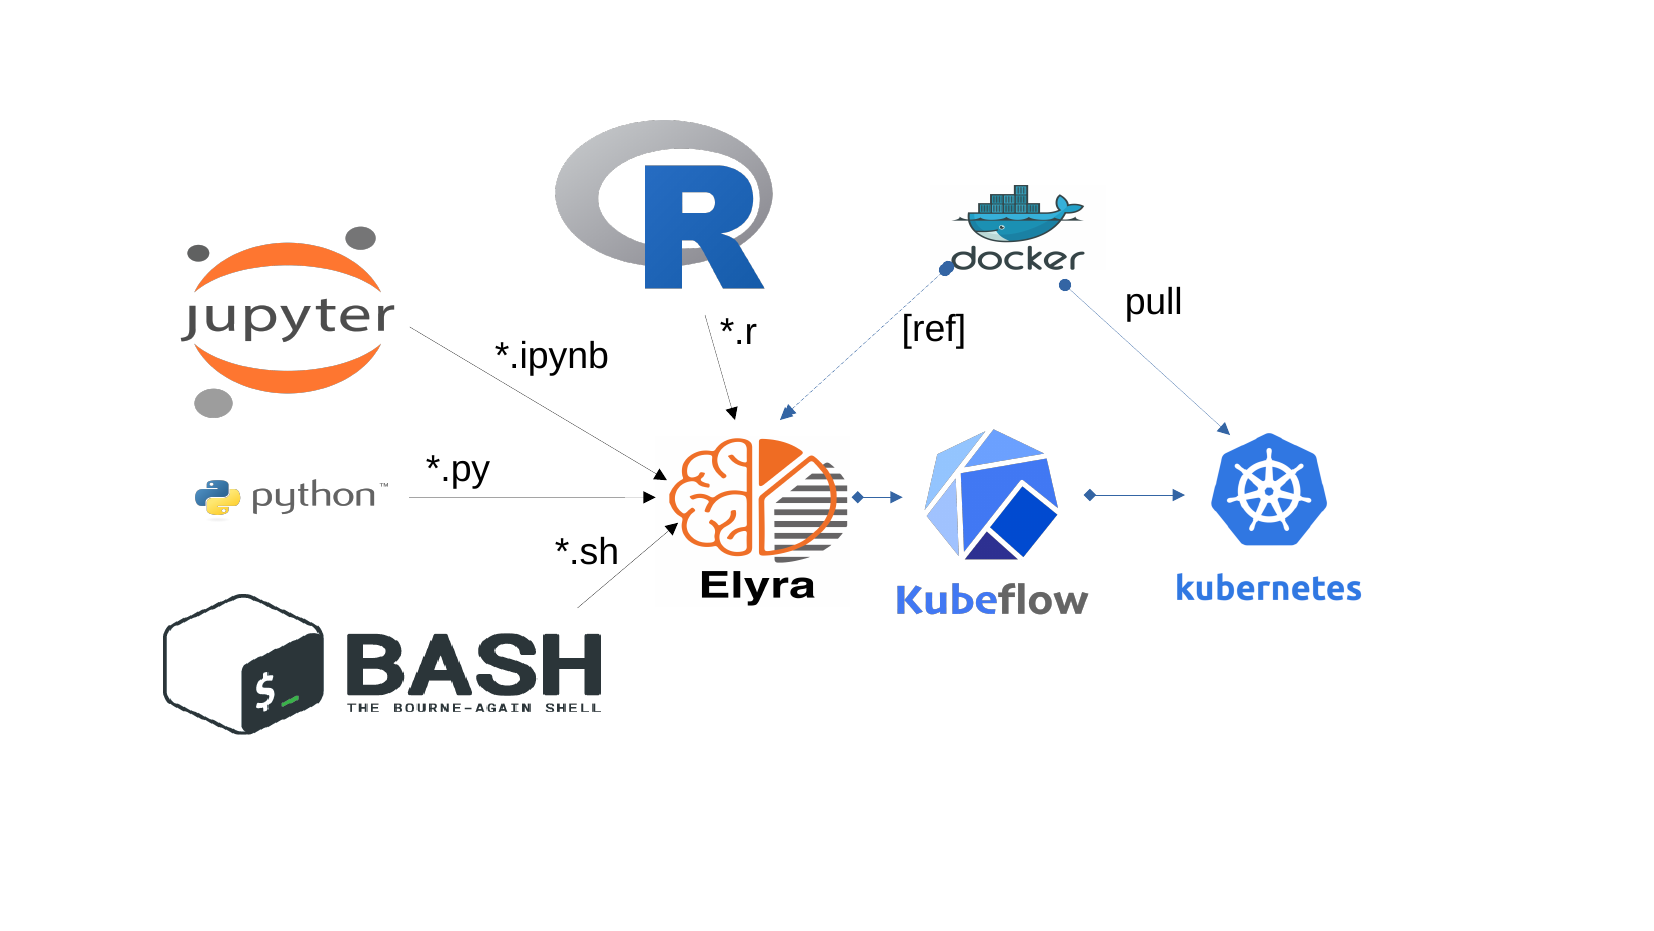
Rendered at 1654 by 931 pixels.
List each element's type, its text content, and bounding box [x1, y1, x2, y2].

text_box *.py [411, 440, 506, 498]
text_box pull [1110, 273, 1205, 331]
picture [655, 436, 850, 607]
picture [174, 224, 409, 590]
text_box *.sh [540, 522, 635, 580]
text_box [ref] [886, 300, 982, 358]
picture [869, 404, 1456, 646]
picture [555, 119, 773, 289]
picture [930, 185, 1106, 271]
text_box *.ipynb [480, 326, 624, 384]
picture [163, 594, 601, 736]
text_box *.r [705, 303, 773, 361]
